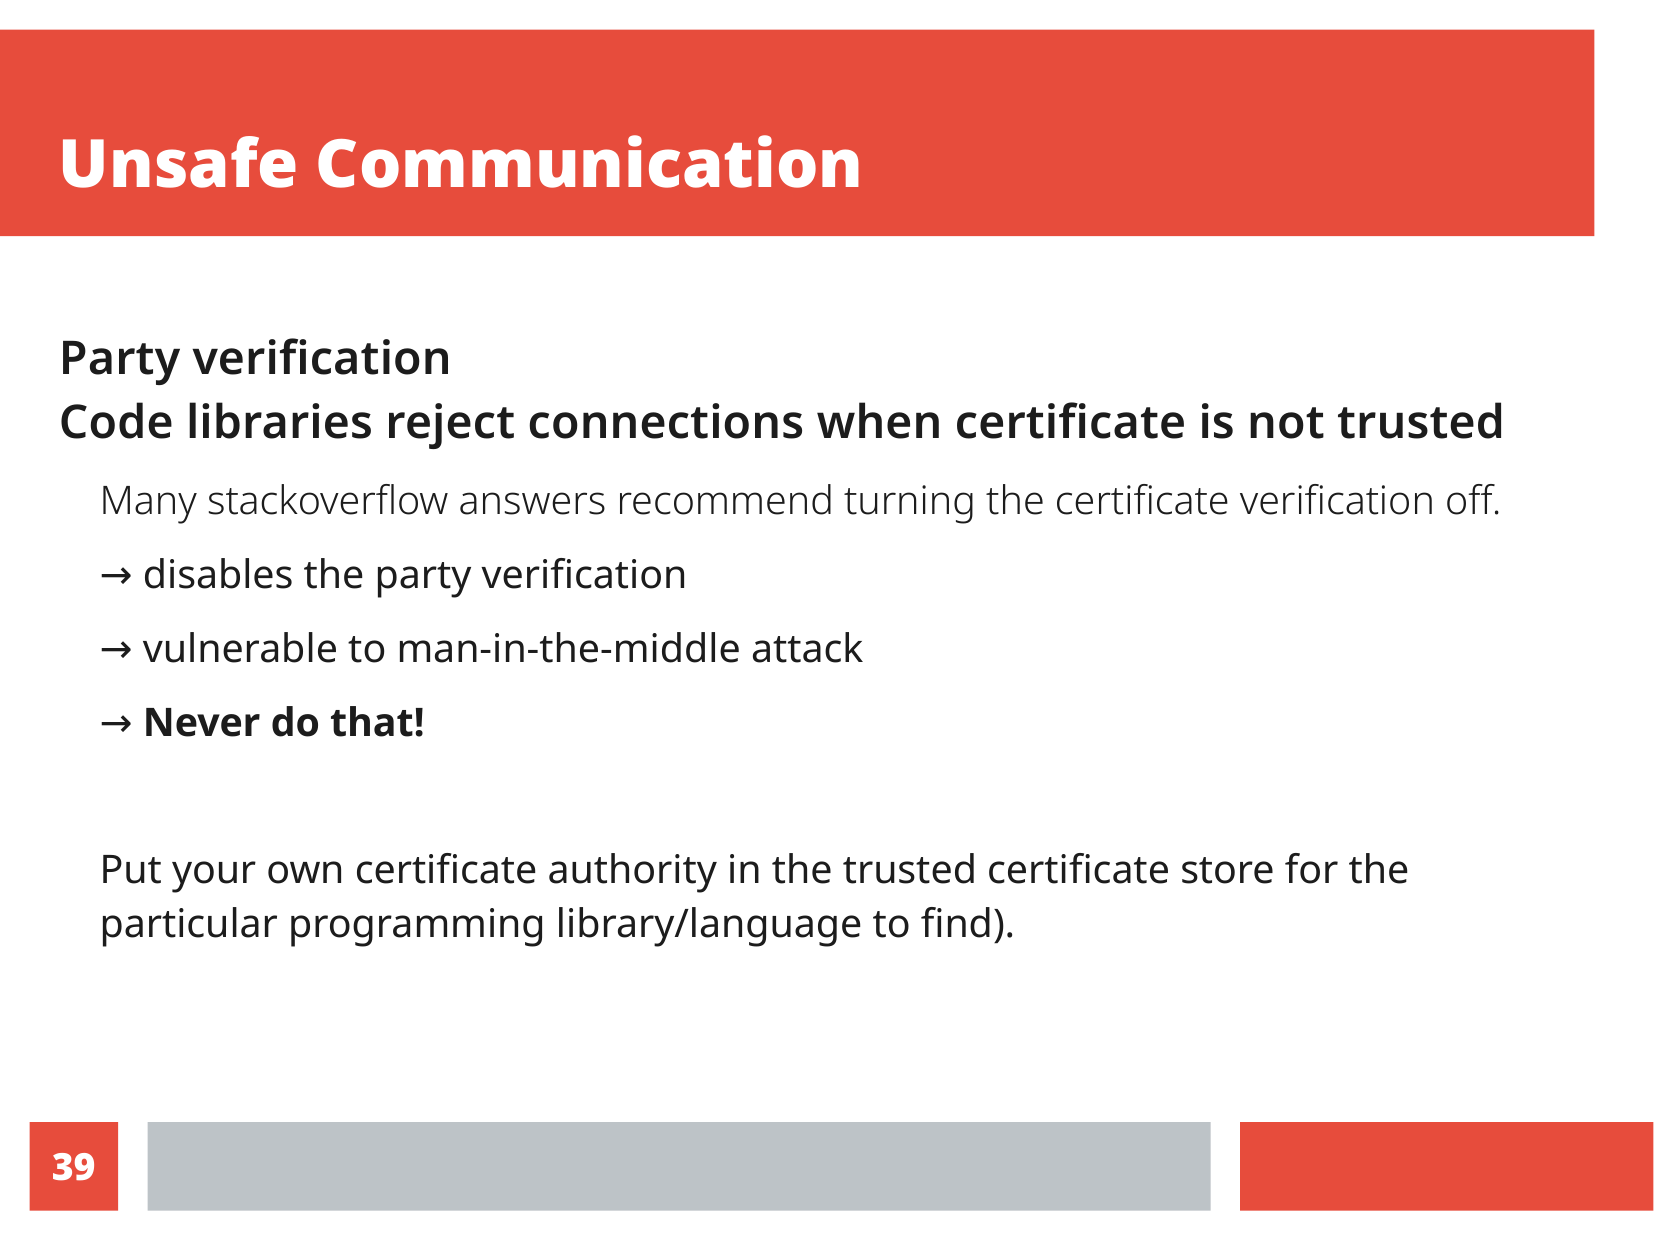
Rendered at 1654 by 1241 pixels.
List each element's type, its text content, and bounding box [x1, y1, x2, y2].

title Unsafe Communication [59, 59, 1595, 207]
list Party verification Code libraries reject connections when certificate is not trusted Many stackoverflow answers recommend turning the certificate verification off. → disables the party verification → vulnerable to man-in-the-middle attack → Never do that! Put your own certificate authority in the trusted certificate store for the particular programming library/language to find). [59, 324, 1565, 1093]
